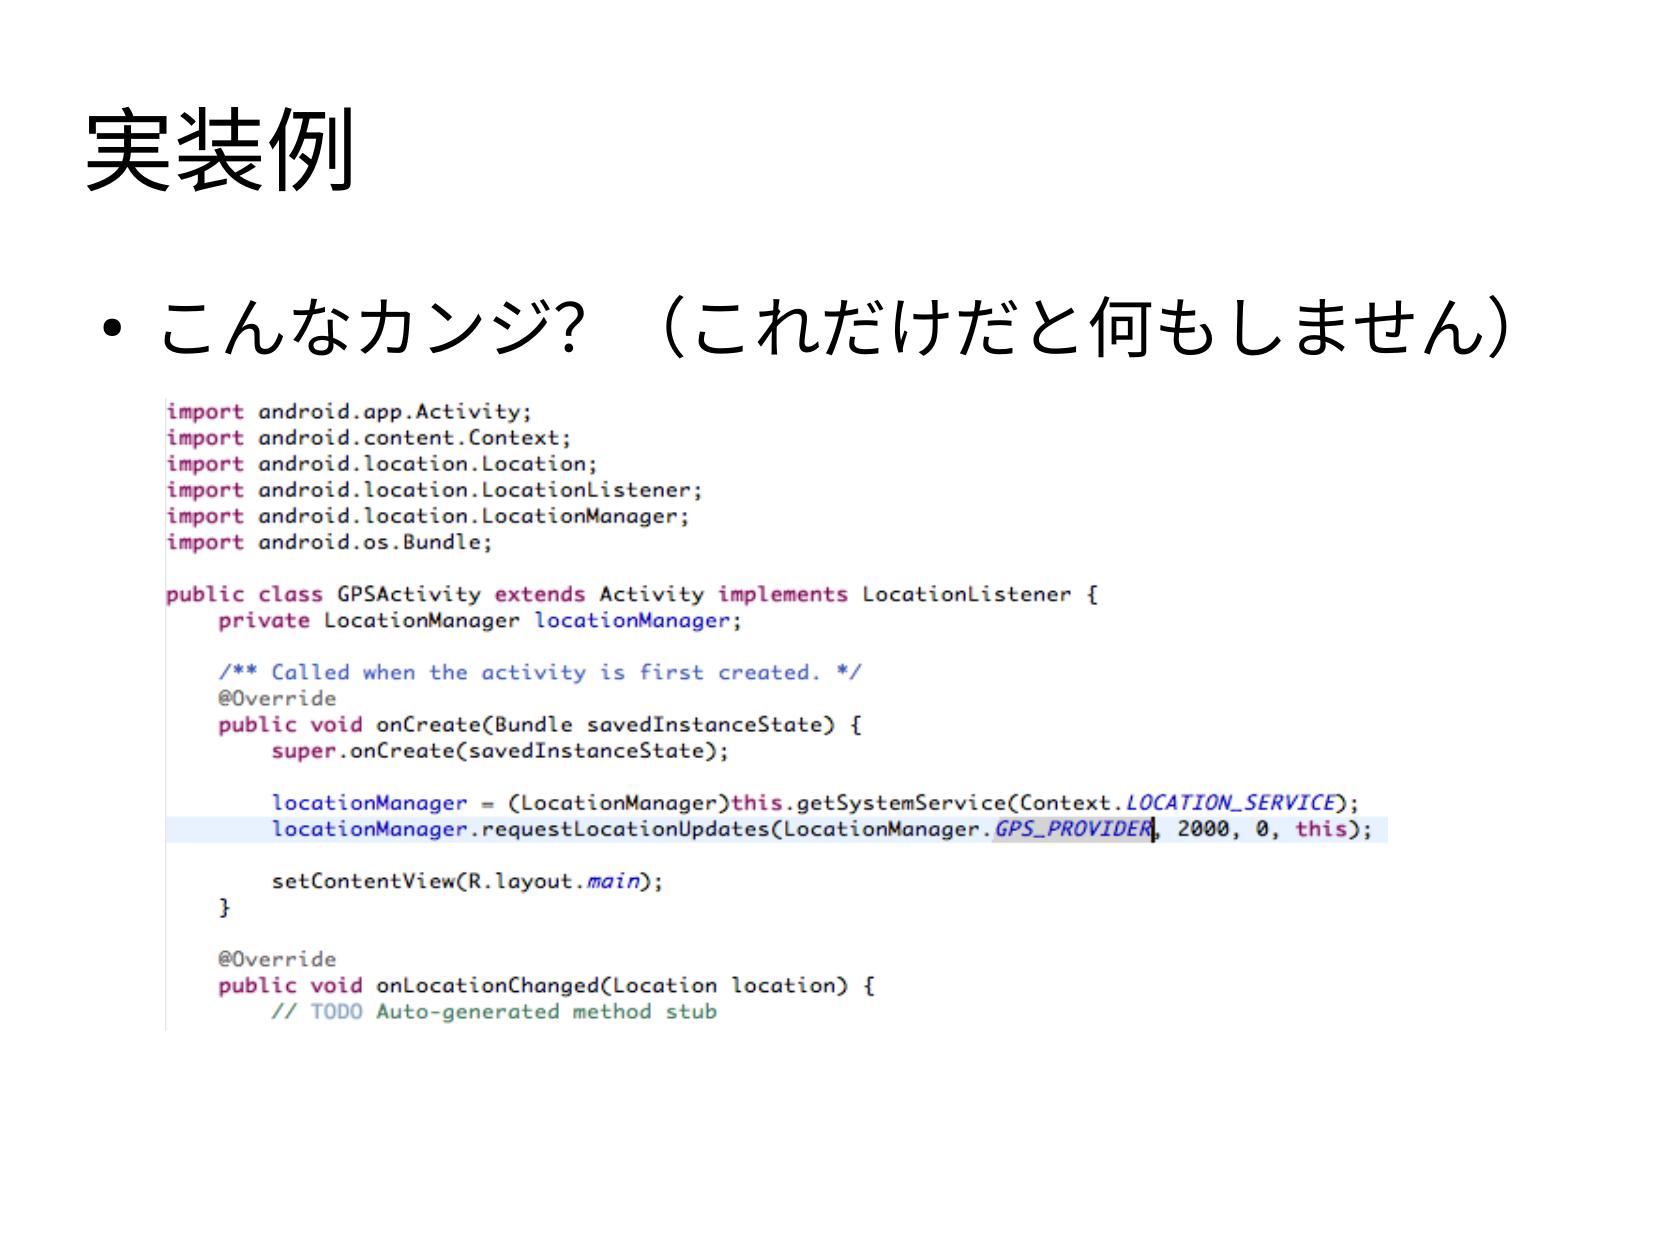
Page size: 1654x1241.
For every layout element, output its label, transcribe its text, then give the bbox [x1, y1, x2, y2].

list こんなカンジ？（これだけだと何もしません） [82, 290, 1571, 1109]
picture [165, 398, 1388, 1031]
title 実装例 [82, 56, 1571, 250]
